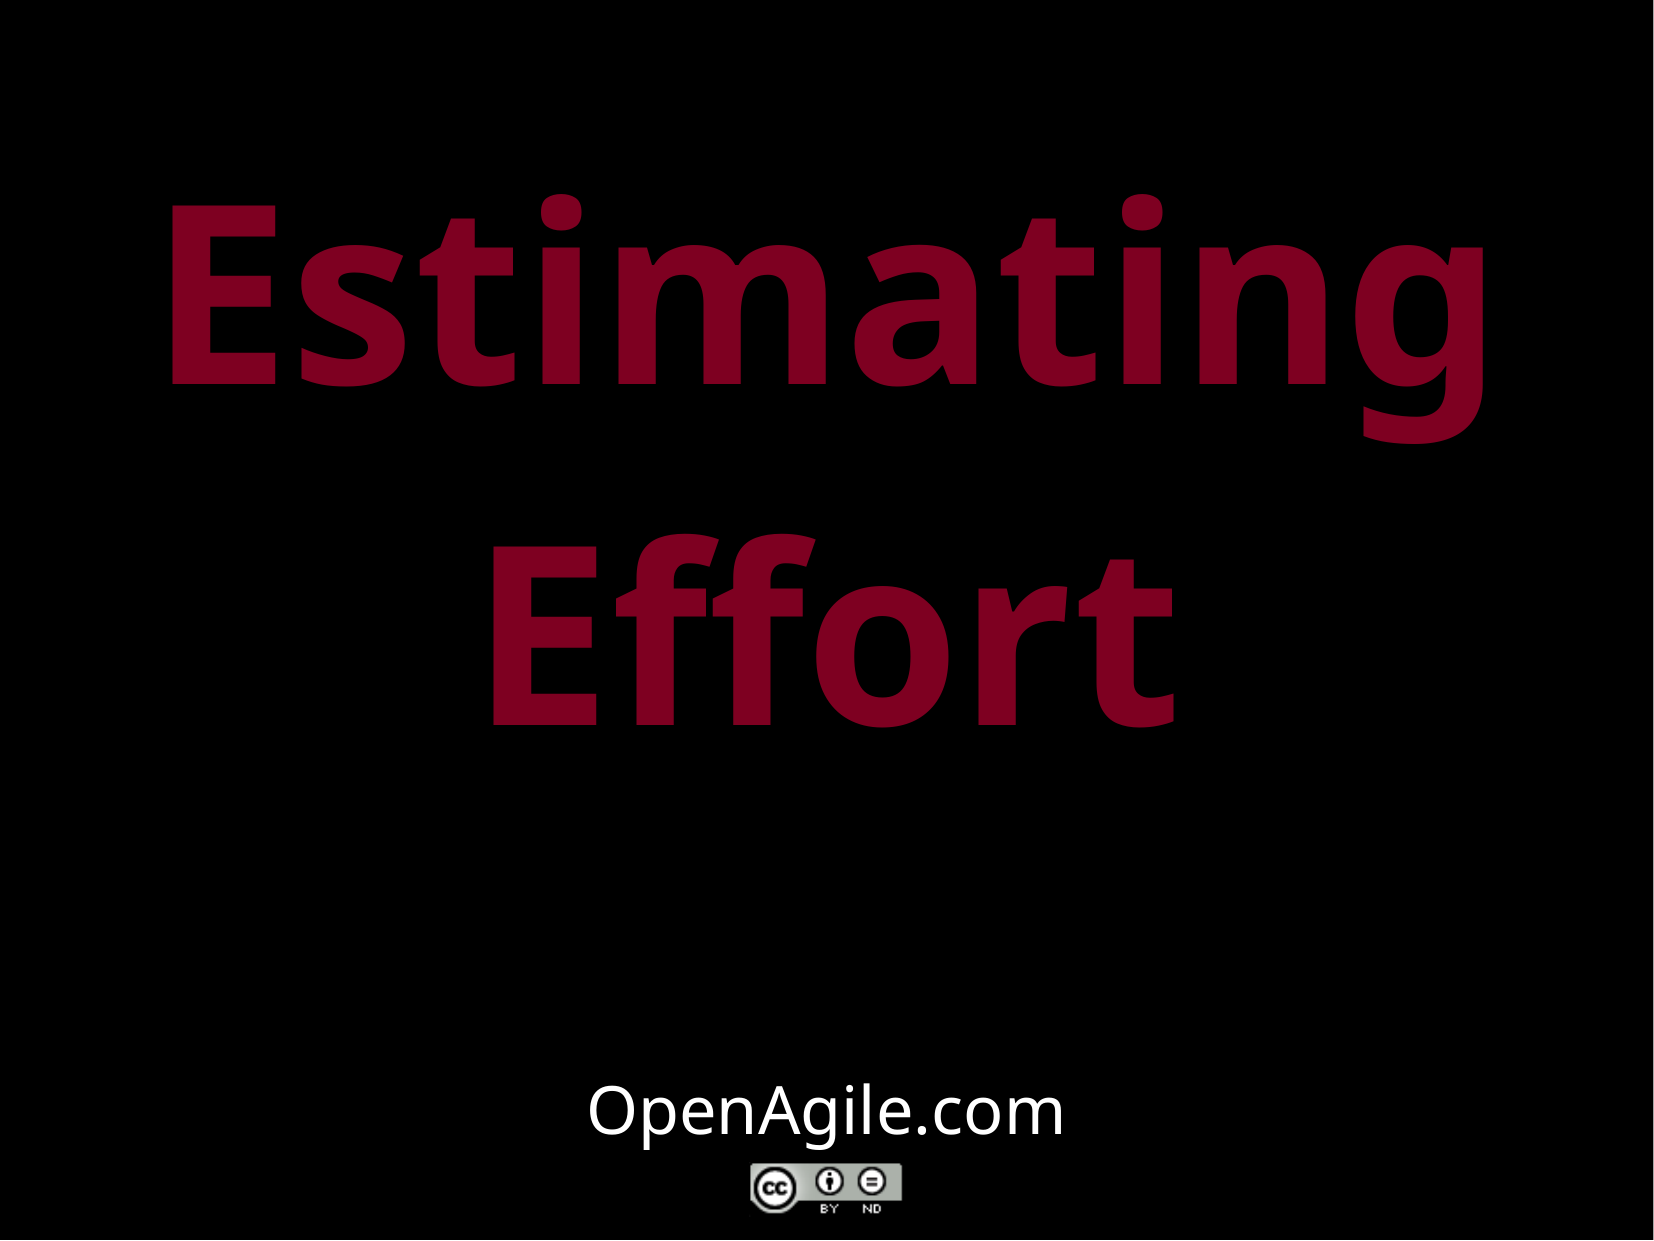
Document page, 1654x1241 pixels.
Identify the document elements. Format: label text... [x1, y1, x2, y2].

picture [749, 1162, 904, 1217]
title Estimating Effort [59, 36, 1595, 879]
